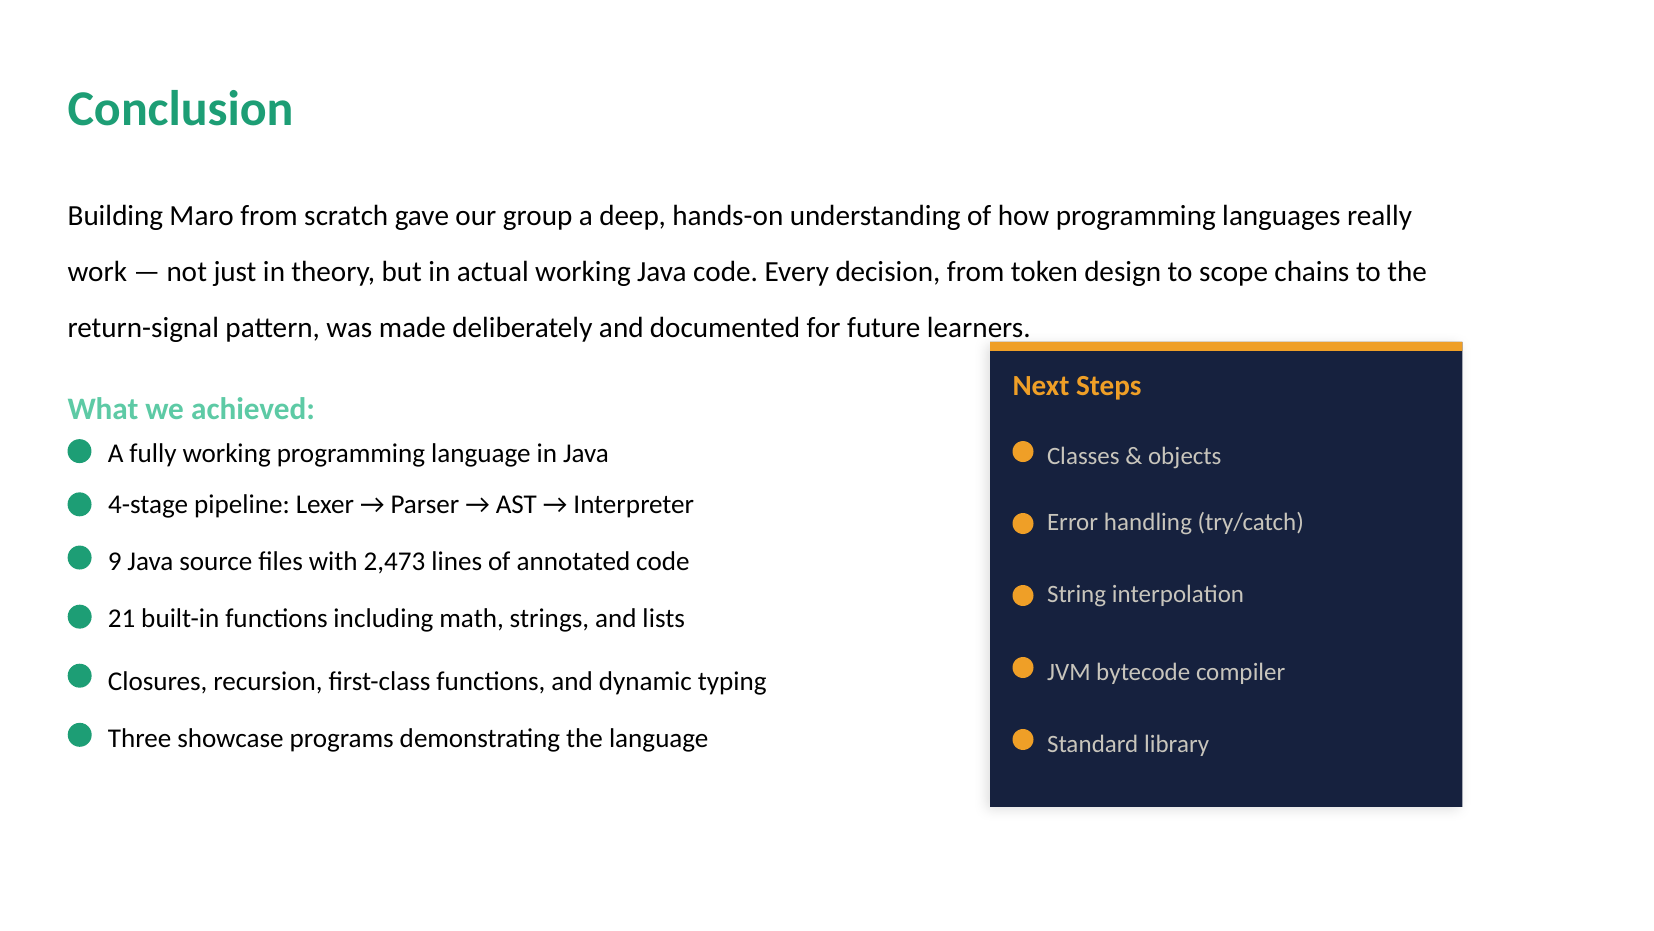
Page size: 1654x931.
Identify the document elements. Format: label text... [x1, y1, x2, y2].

text_box Building Maro from scratch gave our group a deep, hands-on understanding of how programming languages really work — not just in theory, but in actual working Java code. Every decision, from token design to scope chains to the return-signal pattern, was made deliberately and documented for future learners. [67, 184, 1433, 335]
text_box Three showcase programs demonstrating the language [108, 710, 978, 762]
text_box Classes & objects [1046, 426, 1445, 483]
text_box Standard library [1046, 713, 1445, 771]
text_box [67, 492, 92, 517]
text_box [67, 439, 92, 464]
text_box String interpolation [1046, 564, 1445, 622]
text_box [67, 545, 92, 570]
text_box [67, 604, 92, 629]
text_box [990, 341, 1463, 807]
text_box [67, 722, 92, 747]
text_box Conclusion [67, 52, 1418, 158]
text_box A fully working programming language in Java [108, 425, 978, 476]
text_box What we achieved: [67, 383, 668, 432]
text_box 21 built-in functions including math, strings, and lists [108, 590, 978, 642]
text_box Error handling (try/catch) [1046, 492, 1445, 550]
text_box [67, 663, 92, 688]
text_box Next Steps [1012, 356, 1440, 411]
text_box 9 Java source files with 2,473 lines of annotated code [108, 533, 978, 585]
text_box JVM bytecode compiler [1046, 641, 1445, 699]
text_box Closures, recursion, first-class functions, and dynamic typing [108, 653, 978, 705]
text_box 4-stage pipeline: Lexer → Parser → AST → Interpreter [108, 476, 979, 528]
